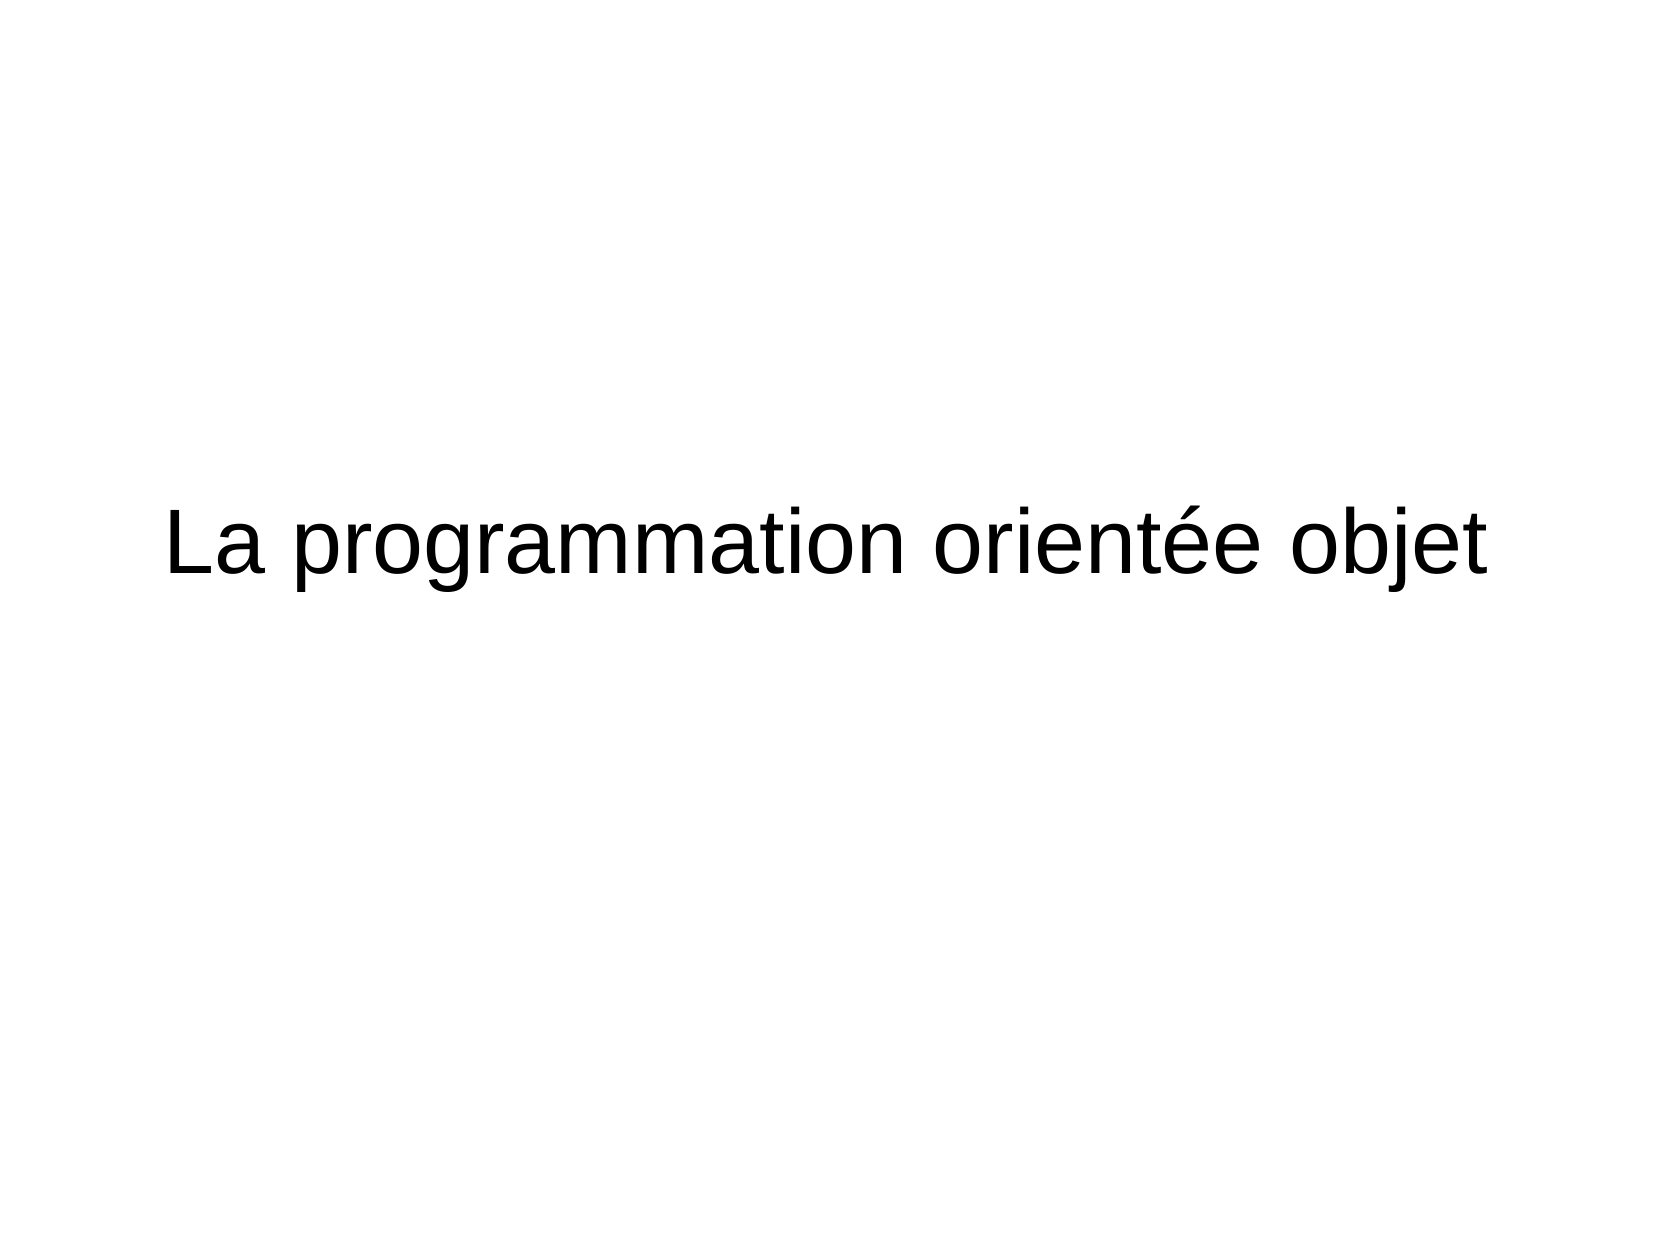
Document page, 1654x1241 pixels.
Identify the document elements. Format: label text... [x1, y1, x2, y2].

subtitle La programmation orientée objet [82, 49, 1571, 1109]
